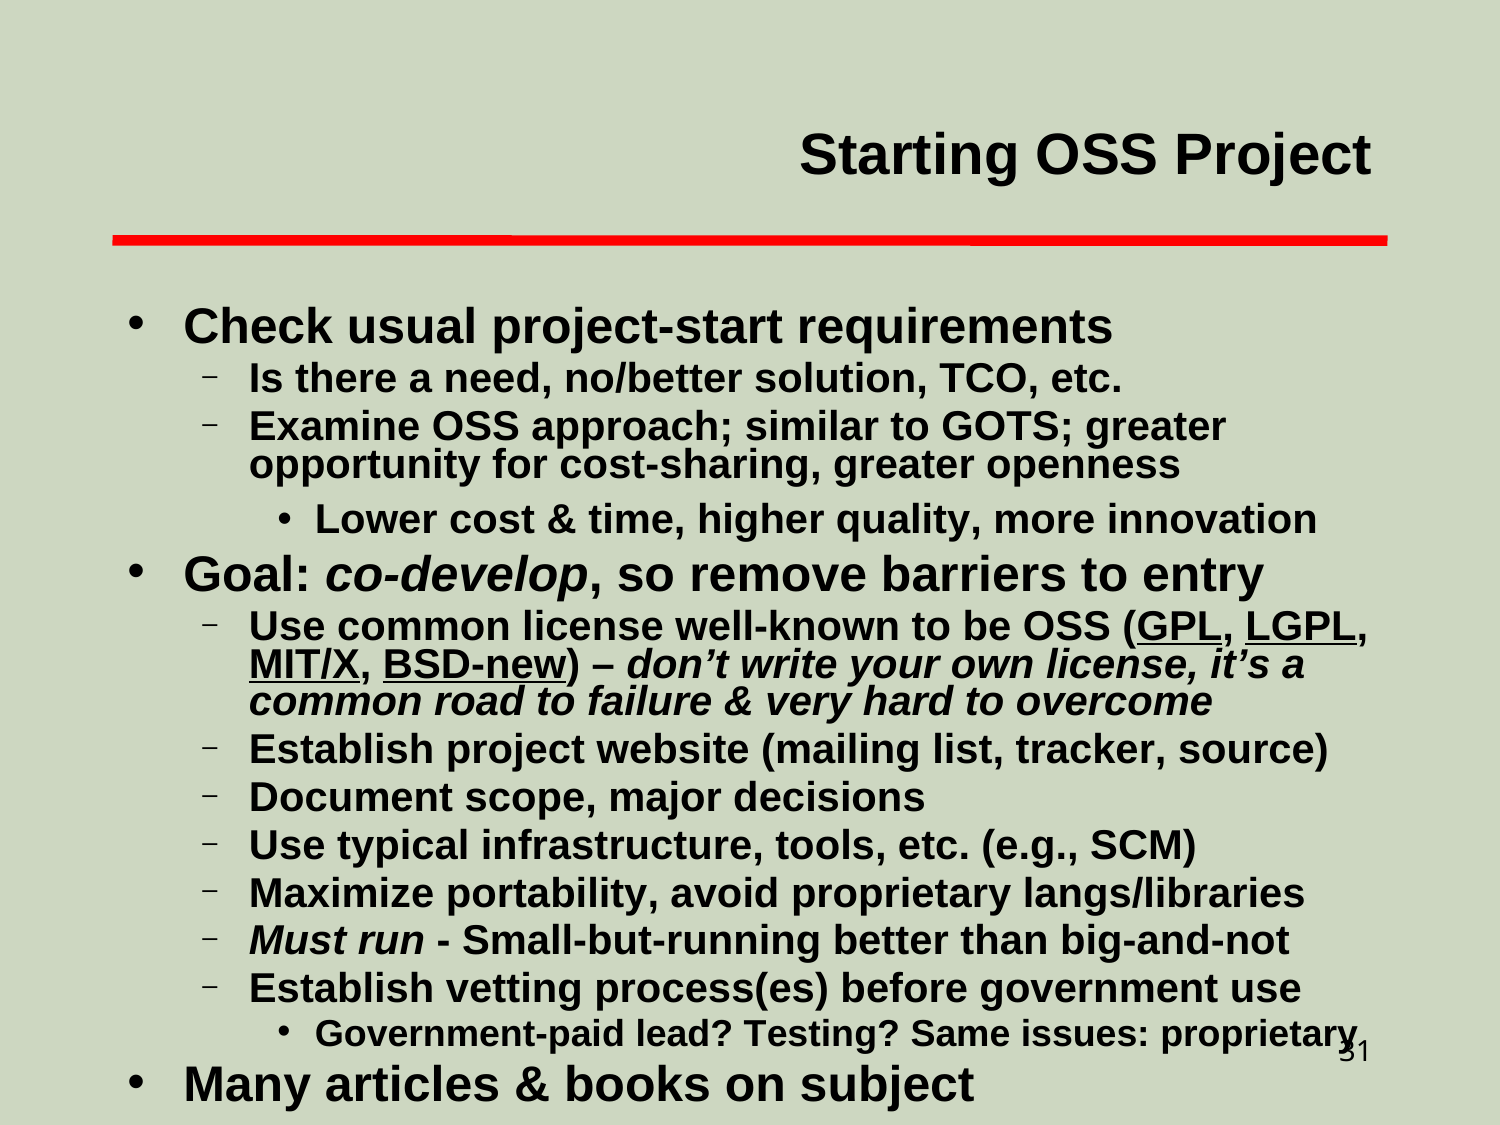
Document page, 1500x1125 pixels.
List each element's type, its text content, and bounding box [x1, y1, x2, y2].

title Starting OSS Project [337, 85, 1388, 224]
list Check usual project-start requirements Is there a need, no/better solution, TCO, etc. Examine OSS approach; similar to GOTS; greater opportunity for cost-sharing, greater openness Lower cost & time, higher quality, more innovation Goal: co-develop, so remove barriers to entry Use common license well-known to be OSS (GPL, LGPL, MIT/X, BSD-new) – don’t write your own license, it’s a common road to failure & very hard to overcome Establish project website (mailing list, tracker, source) Document scope, major decisions Use typical infrastructure, tools, etc. (e.g., SCM) Maximize portability, avoid proprietary langs/libraries Must run - Small-but-running better than big-and-not Establish vetting process(es) before government use Government-paid lead? Testing? Same issues: proprietary Many articles & books on subject [112, 299, 1388, 1119]
